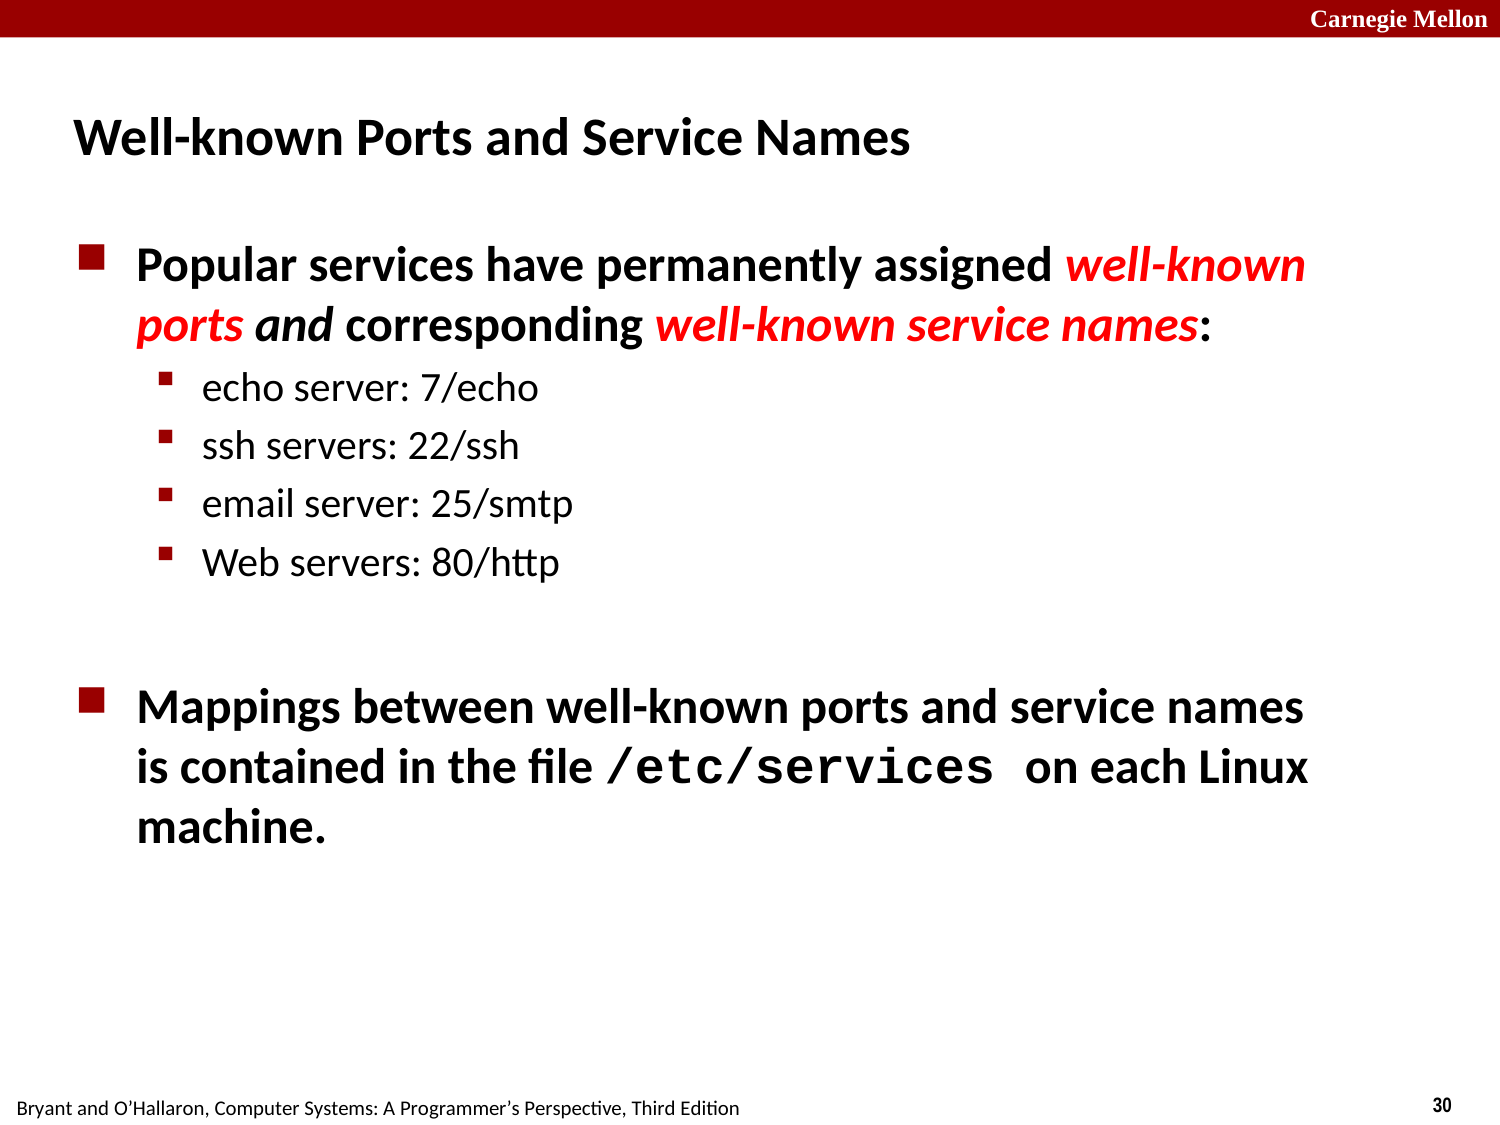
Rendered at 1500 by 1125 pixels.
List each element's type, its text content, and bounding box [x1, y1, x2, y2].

list Popular services have permanently assigned well-known ports and corresponding well-known service names: echo server: 7/echo ssh servers: 22/ssh email server: 25/smtp Web servers: 80/http Mappings between well-known ports and service names is contained in the file /etc/services on each Linux machine. [65, 223, 1361, 1040]
title Well-known Ports and Service Names [58, 71, 1304, 197]
